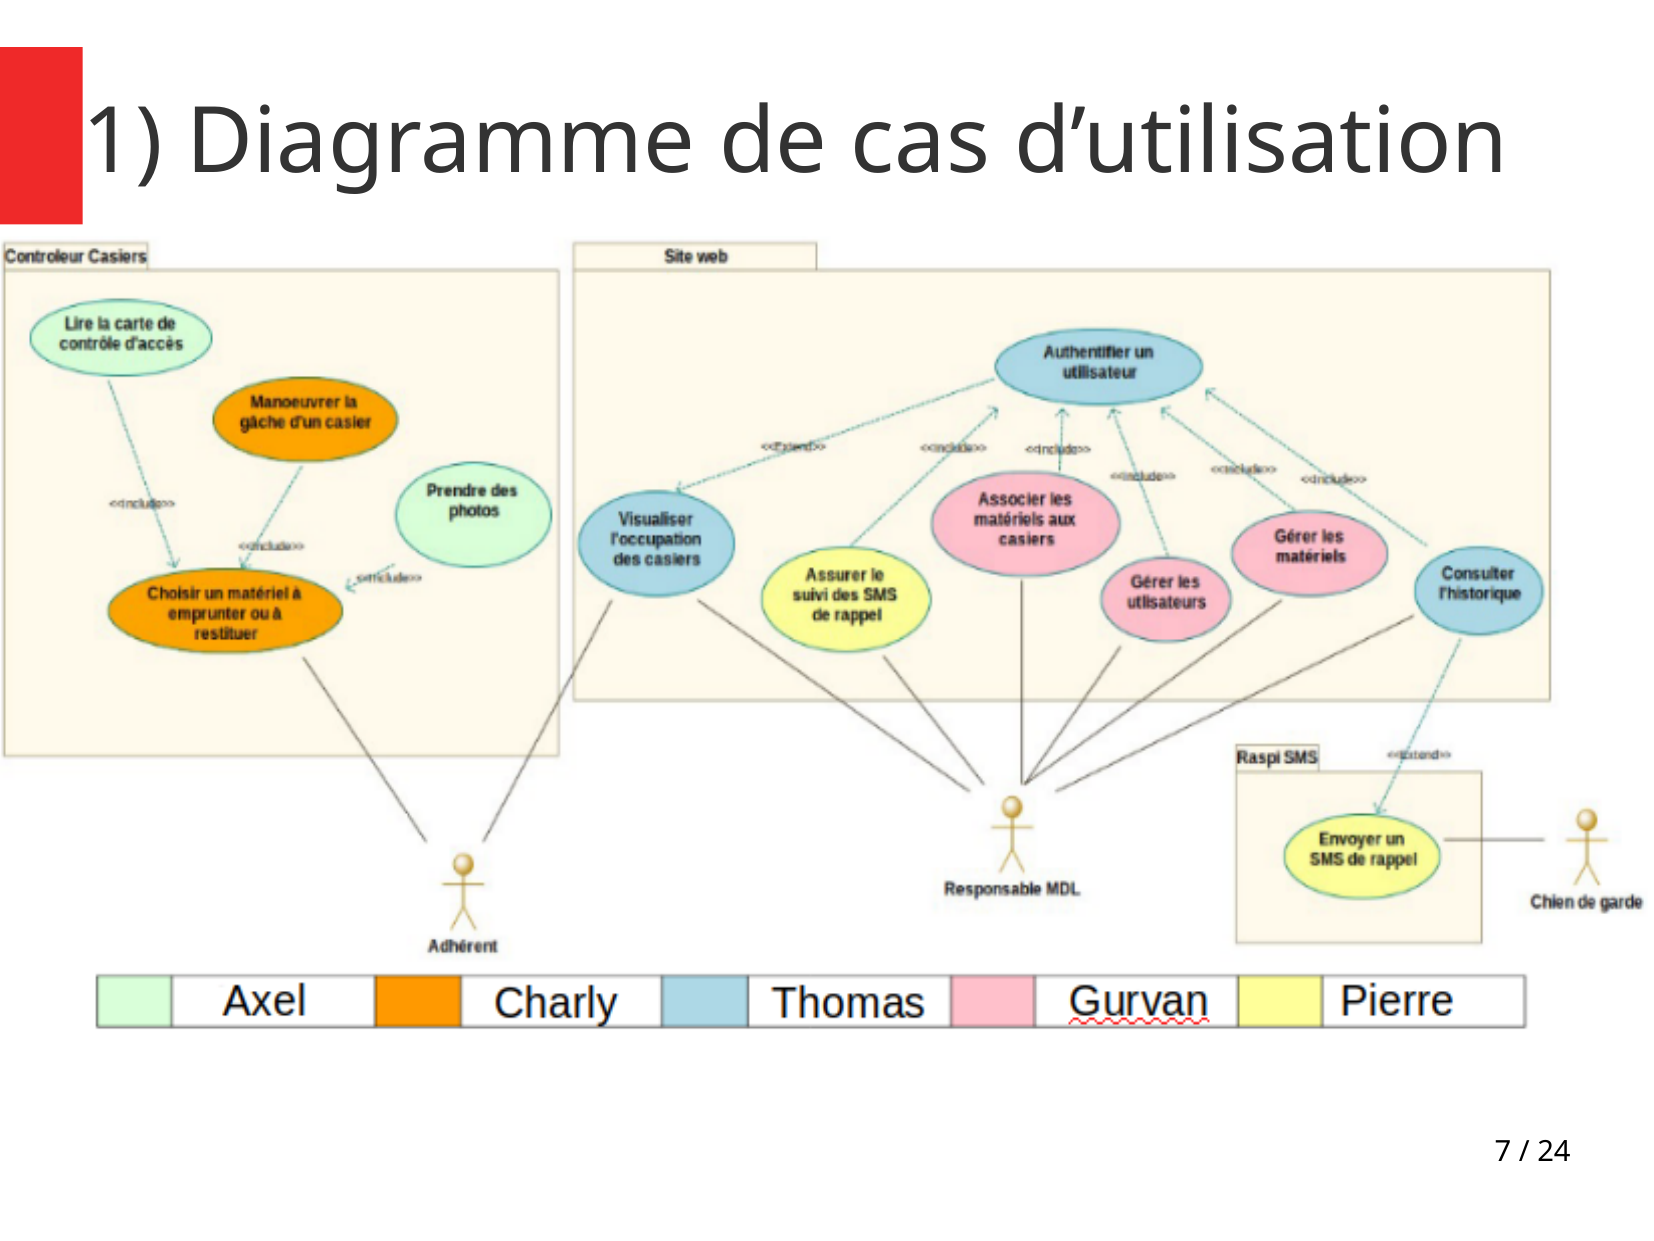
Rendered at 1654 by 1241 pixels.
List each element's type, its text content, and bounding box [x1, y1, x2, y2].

title 1) Diagramme de cas d’utilisation [82, 49, 1642, 225]
picture [0, 236, 1650, 1040]
